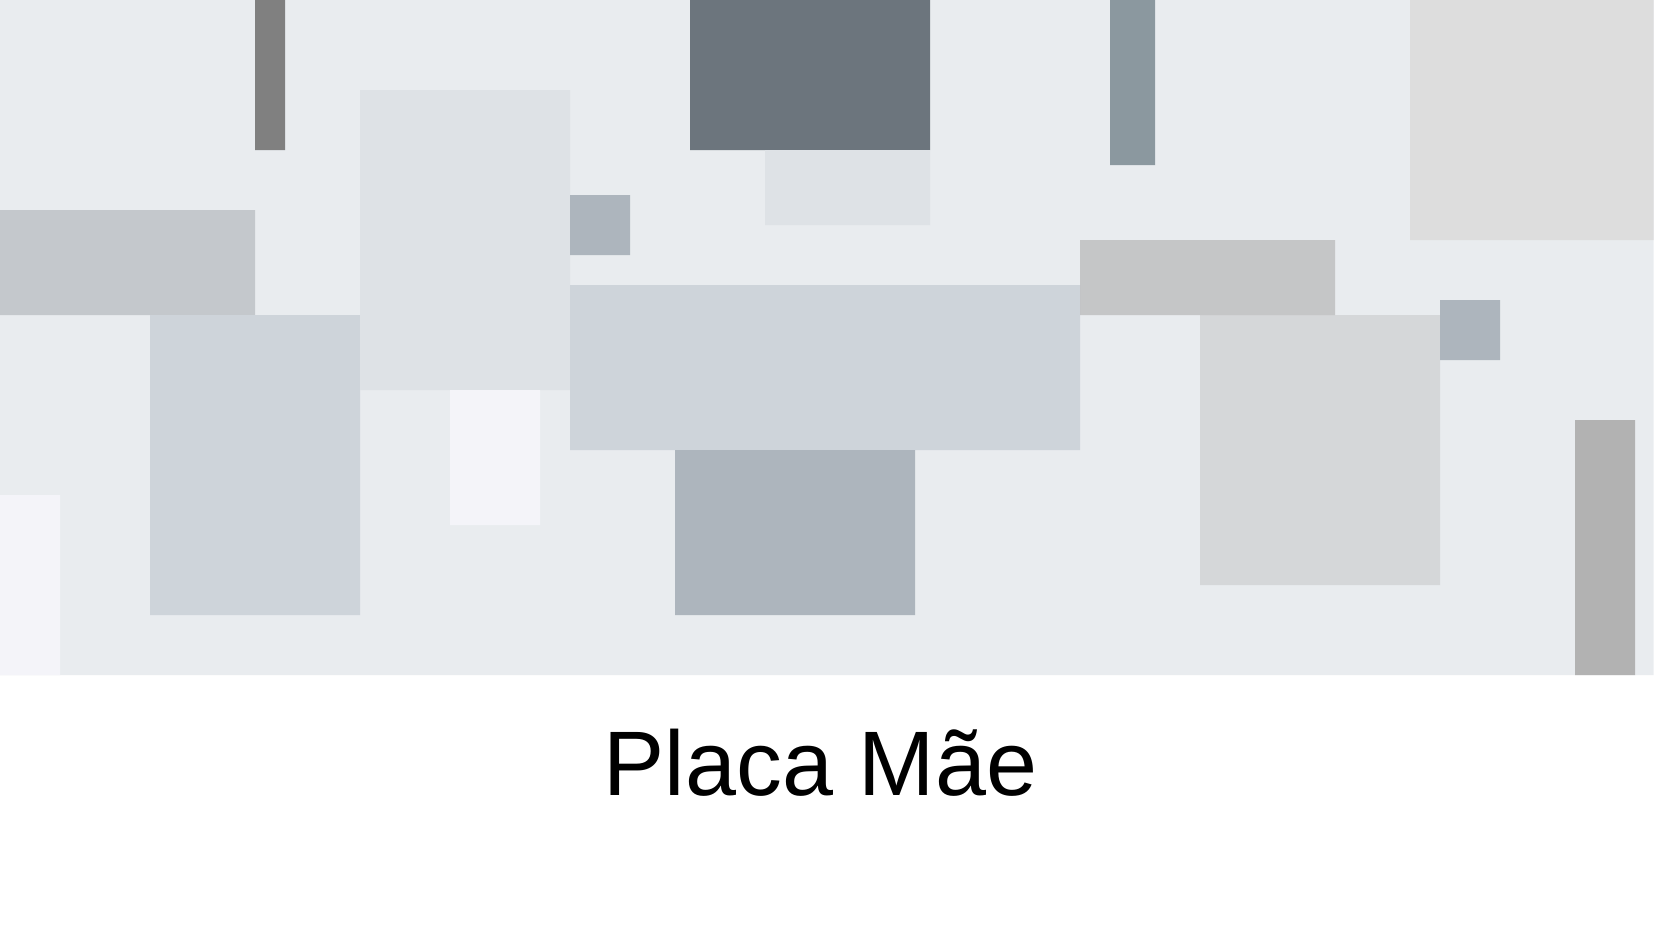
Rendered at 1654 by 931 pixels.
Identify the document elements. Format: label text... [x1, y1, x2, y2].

title Placa Mãe [76, 685, 1565, 841]
